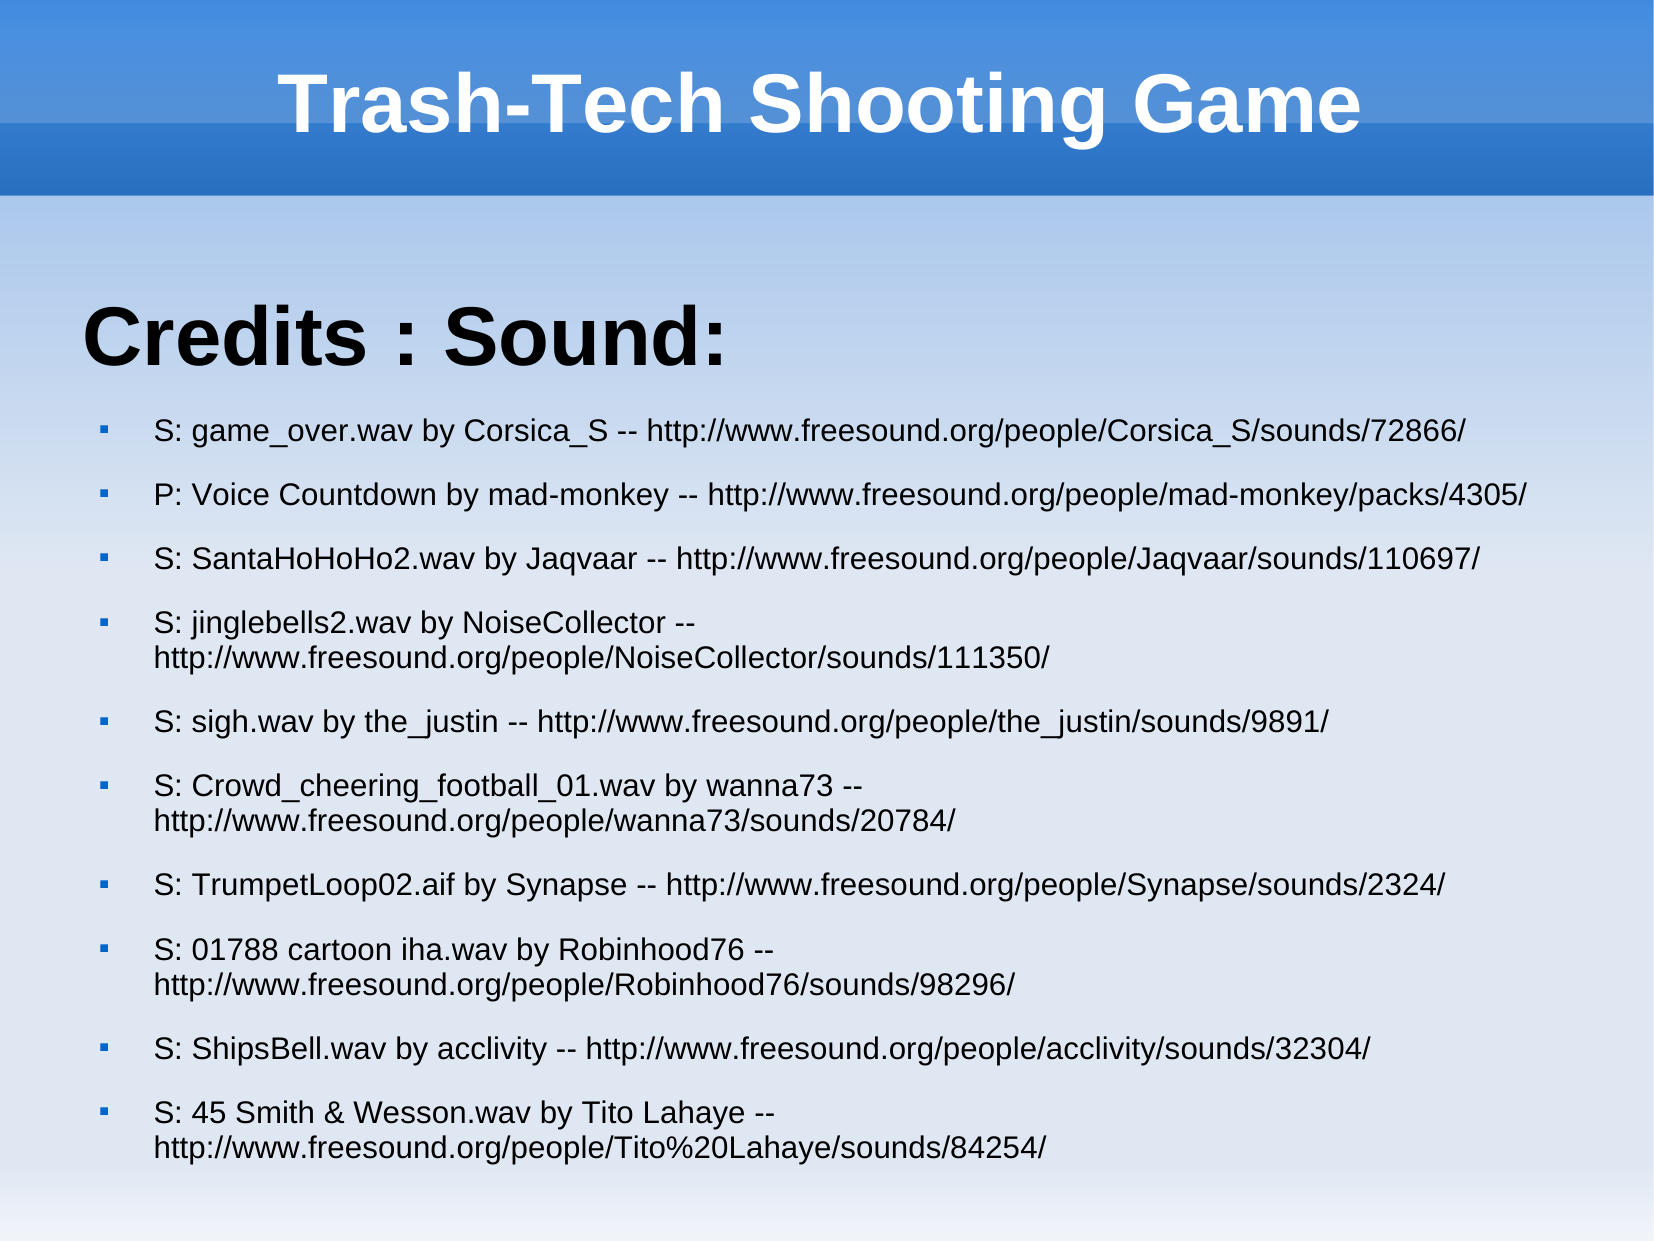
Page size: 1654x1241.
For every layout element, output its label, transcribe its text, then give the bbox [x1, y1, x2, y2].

title Trash-Tech Shooting Game [76, 7, 1565, 200]
picture [0, 0, 1654, 1241]
list Credits : Sound: S: game_over.wav by Corsica_S -- http://www.freesound.org/people/Corsica_S/sounds/72866/ P: Voice Countdown by mad-monkey -- http://www.freesound.org/people/mad-monkey/packs/4305/ S: SantaHoHoHo2.wav by Jaqvaar -- http://www.freesound.org/people/Jaqvaar/sounds/110697/ S: jinglebells2.wav by NoiseCollector -- http://www.freesound.org/people/NoiseCollector/sounds/111350/ S: sigh.wav by the_justin -- http://www.freesound.org/people/the_justin/sounds/9891/ S: Crowd_cheering_football_01.wav by wanna73 -- http://www.freesound.org/people/wanna73/sounds/20784/ S: TrumpetLoop02.aif by Synapse -- http://www.freesound.org/people/Synapse/sounds/2324/ S: 01788 cartoon iha.wav by Robinhood76 -- http://www.freesound.org/people/Robinhood76/sounds/98296/ S: ShipsBell.wav by acclivity -- http://www.freesound.org/people/acclivity/sounds/32304/ S: 45 Smith & Wesson.wav by Tito Lahaye -- http://www.freesound.org/people/Tito%20Lahaye/sounds/84254/ [82, 290, 1571, 1165]
